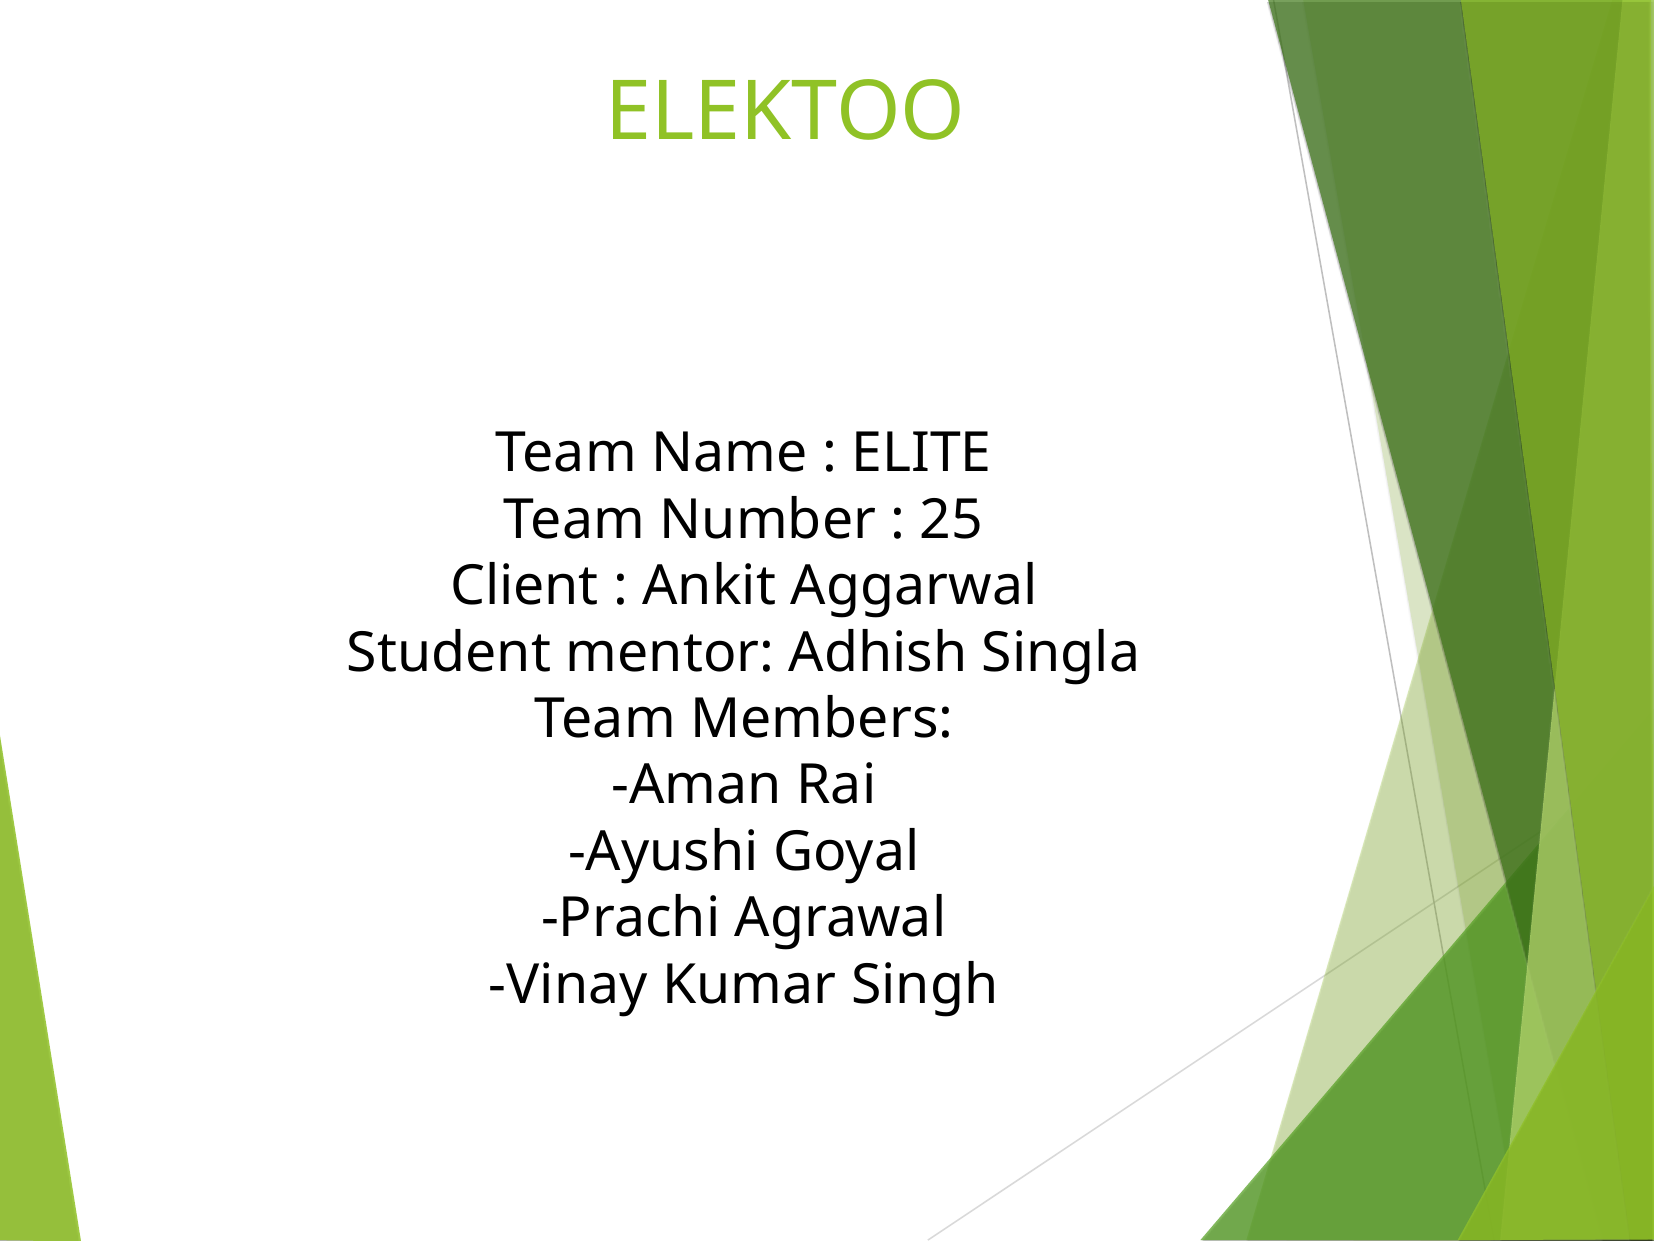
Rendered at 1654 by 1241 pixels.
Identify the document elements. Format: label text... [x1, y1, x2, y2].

title ELEKTOO [0, 49, 1489, 257]
subtitle Team Name : ELITE Team Number : 25 Client : Ankit Aggarwal Student mentor: Adhish Singla Team Members: -Aman Rai -Ayushi Goyal -Prachi Agrawal -Vinay Kumar Singh [0, 276, 1489, 1024]
